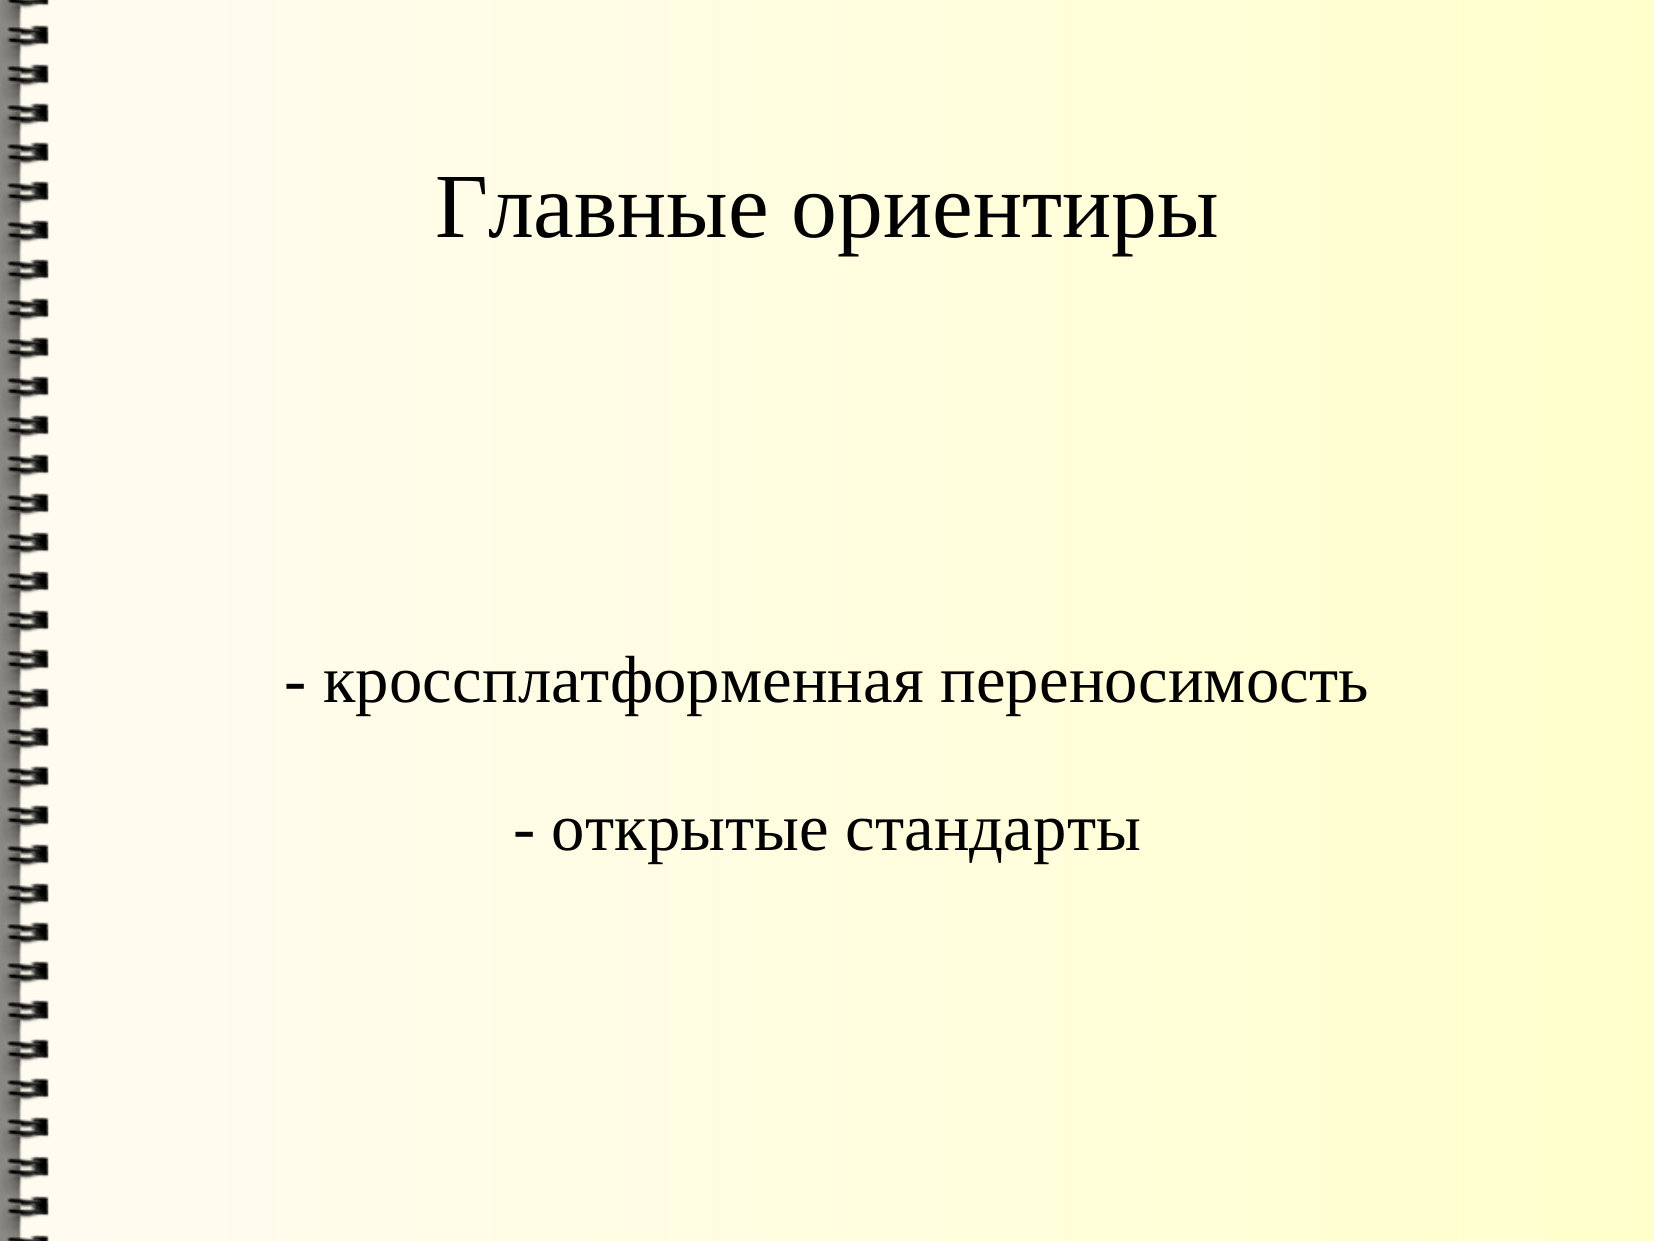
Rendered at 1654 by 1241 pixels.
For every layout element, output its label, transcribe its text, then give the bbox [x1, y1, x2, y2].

picture [0, 0, 1654, 1241]
title Главные ориентиры [121, 102, 1534, 311]
subtitle - кроссплатформенная переносимость - открытые стандарты [121, 344, 1534, 1164]
